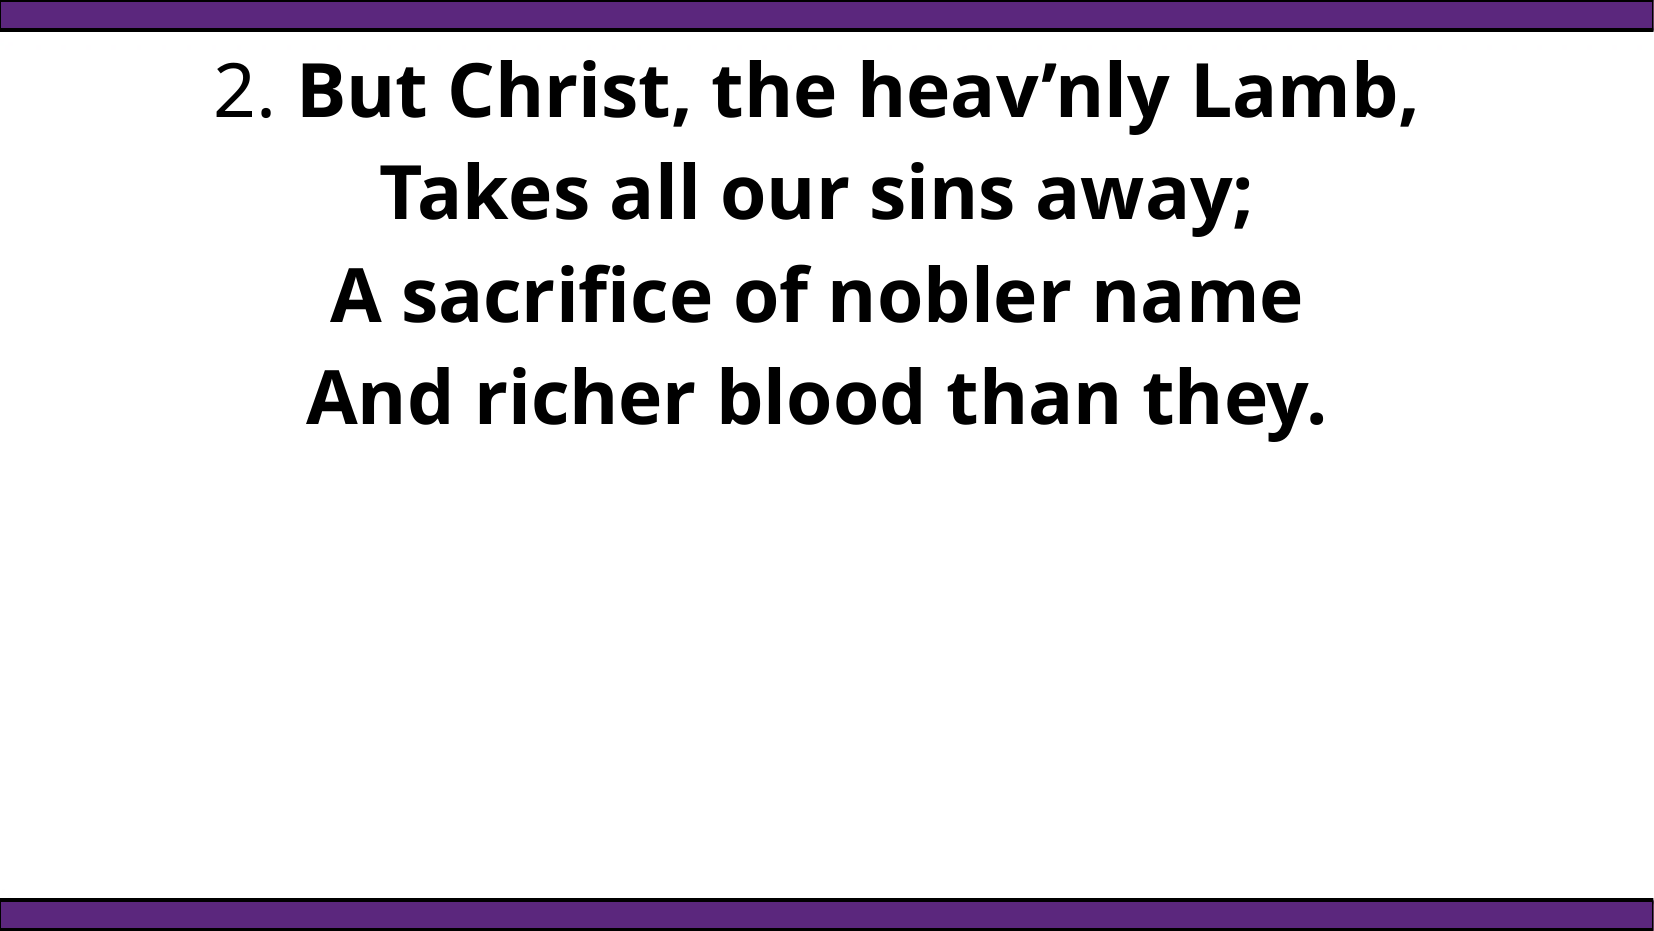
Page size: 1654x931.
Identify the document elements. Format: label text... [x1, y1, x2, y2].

text_box 2. But Christ, the heav’nly Lamb, Takes all our sins away; A sacrifice of nobler name And richer blood than they. [90, 30, 1546, 445]
picture [0, 31, 1654, 900]
text_box [0, 900, 1654, 931]
text_box [0, 0, 1654, 31]
